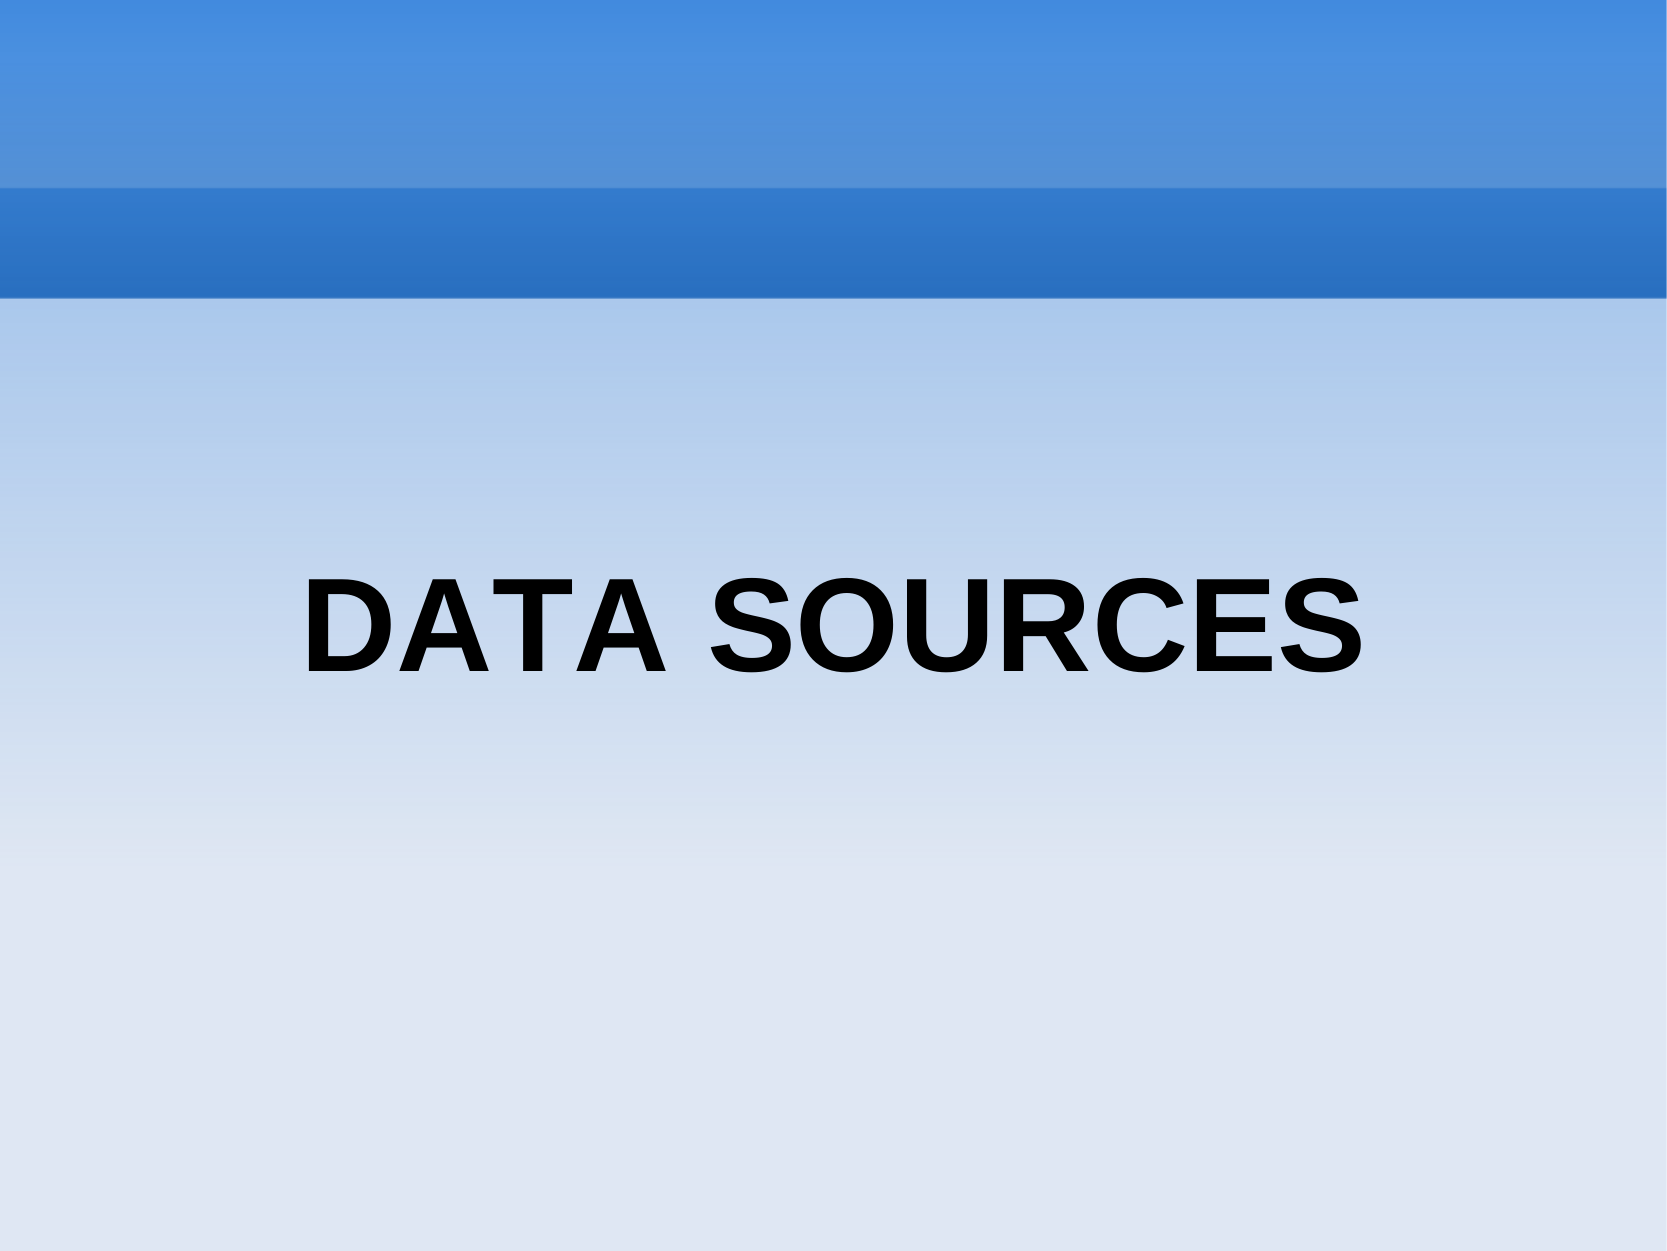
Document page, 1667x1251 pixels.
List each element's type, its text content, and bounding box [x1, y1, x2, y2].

subtitle DATA SOURCES [95, 549, 1572, 710]
picture [0, 0, 1667, 1251]
